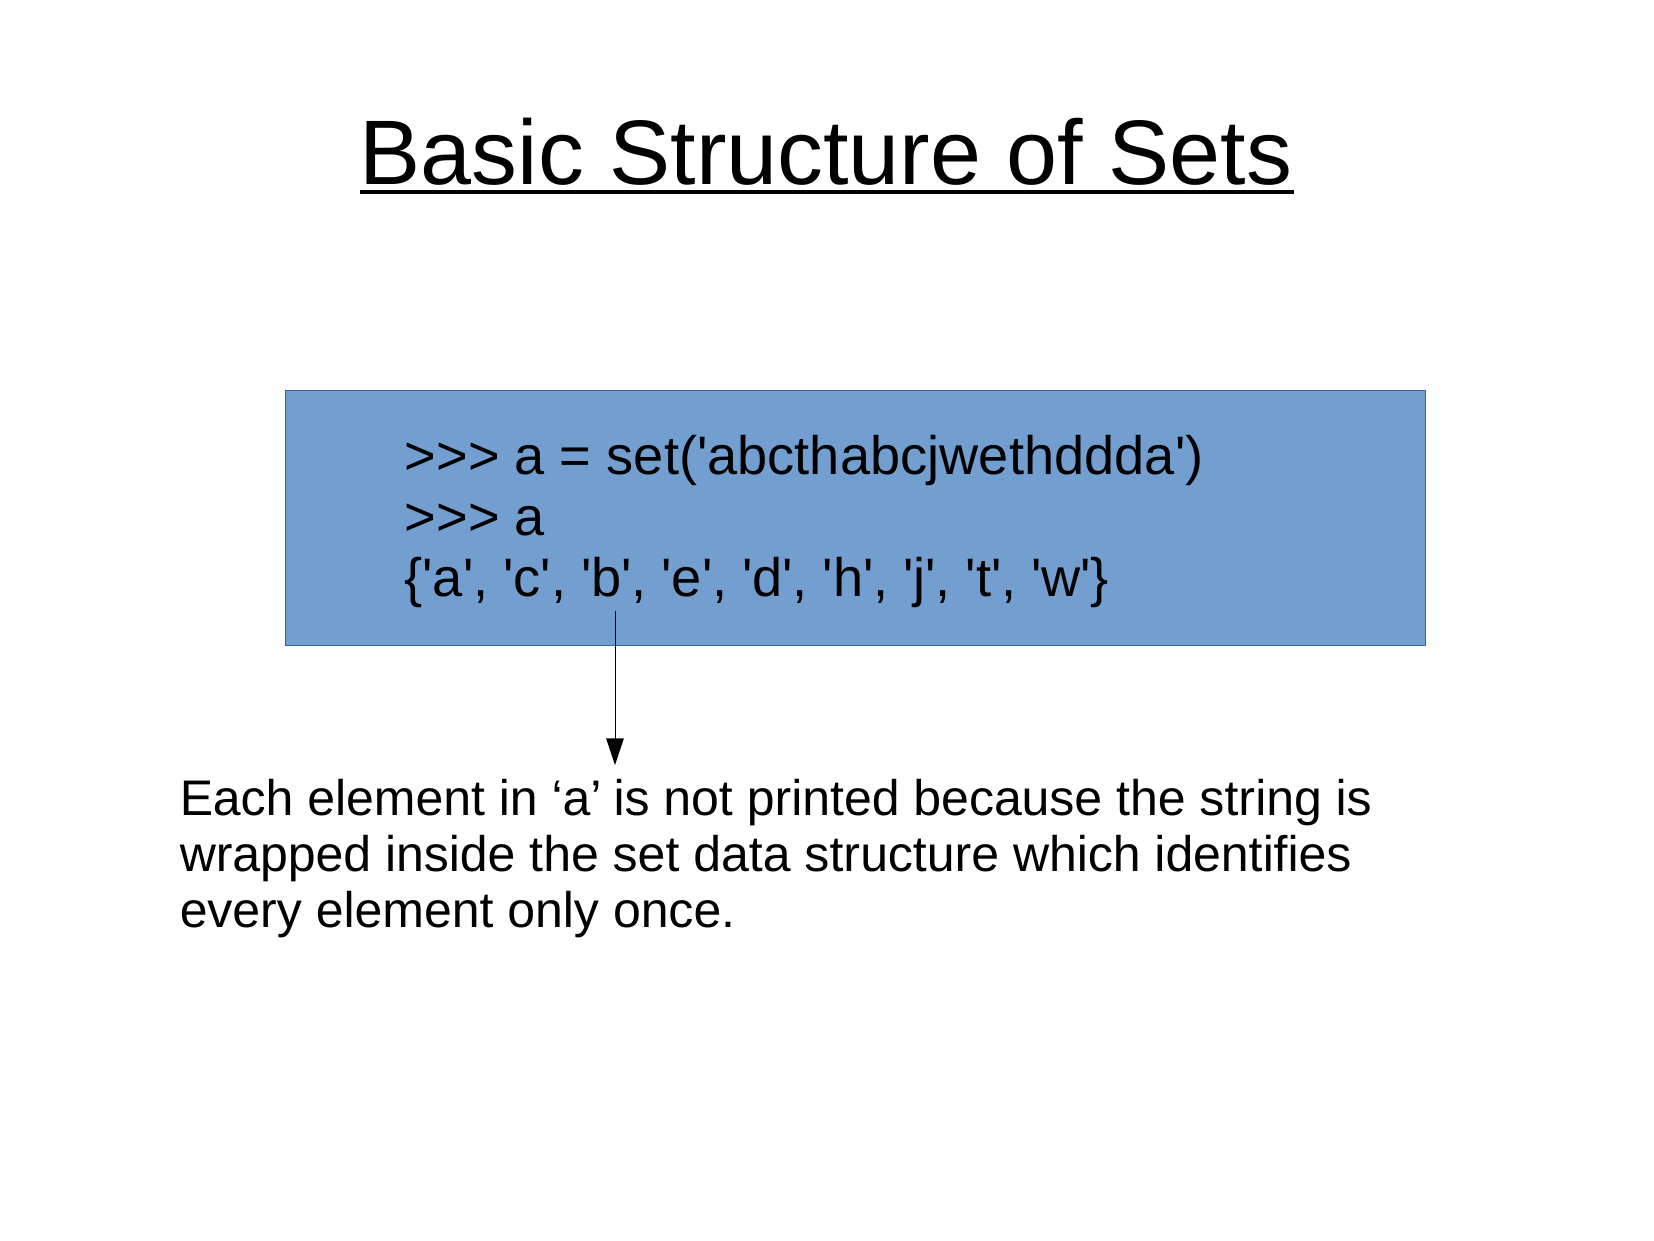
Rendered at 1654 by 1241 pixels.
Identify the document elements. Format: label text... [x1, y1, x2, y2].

text_box >>> a = set('abcthabcjwethddda') >>> a {'a', 'c', 'b', 'e', 'd', 'h', 'j', 't', 'w'} [390, 418, 1276, 616]
title Basic Structure of Sets [82, 49, 1571, 257]
text_box Each element in ‘a’ is not printed because the string is wrapped inside the set data structure which identifies every element only once. [165, 762, 1411, 946]
text_box [285, 390, 1426, 646]
